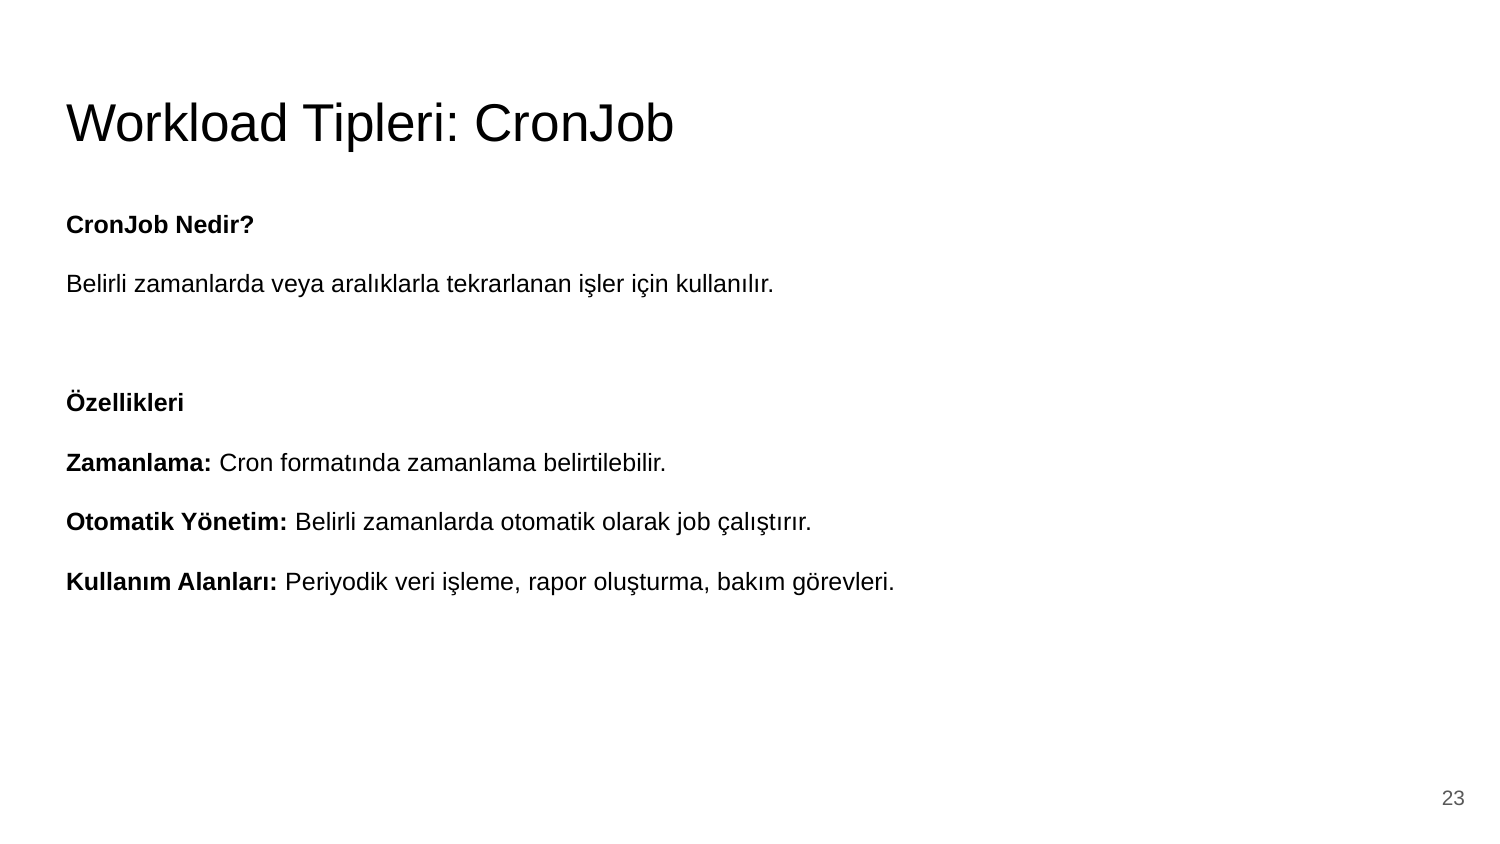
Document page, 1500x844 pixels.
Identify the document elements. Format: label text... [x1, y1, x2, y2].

slide_number <number> [1389, 764, 1480, 830]
list CronJob Nedir? Belirli zamanlarda veya aralıklarla tekrarlanan işler için kullanılır. Özellikleri Zamanlama: Cron formatında zamanlama belirtilebilir. Otomatik Yönetim: Belirli zamanlarda otomatik olarak job çalıştırır. Kullanım Alanları: Periyodik veri işleme, rapor oluşturma, bakım görevleri. [51, 189, 1449, 750]
title Workload Tipleri: CronJob [51, 72, 1449, 167]
